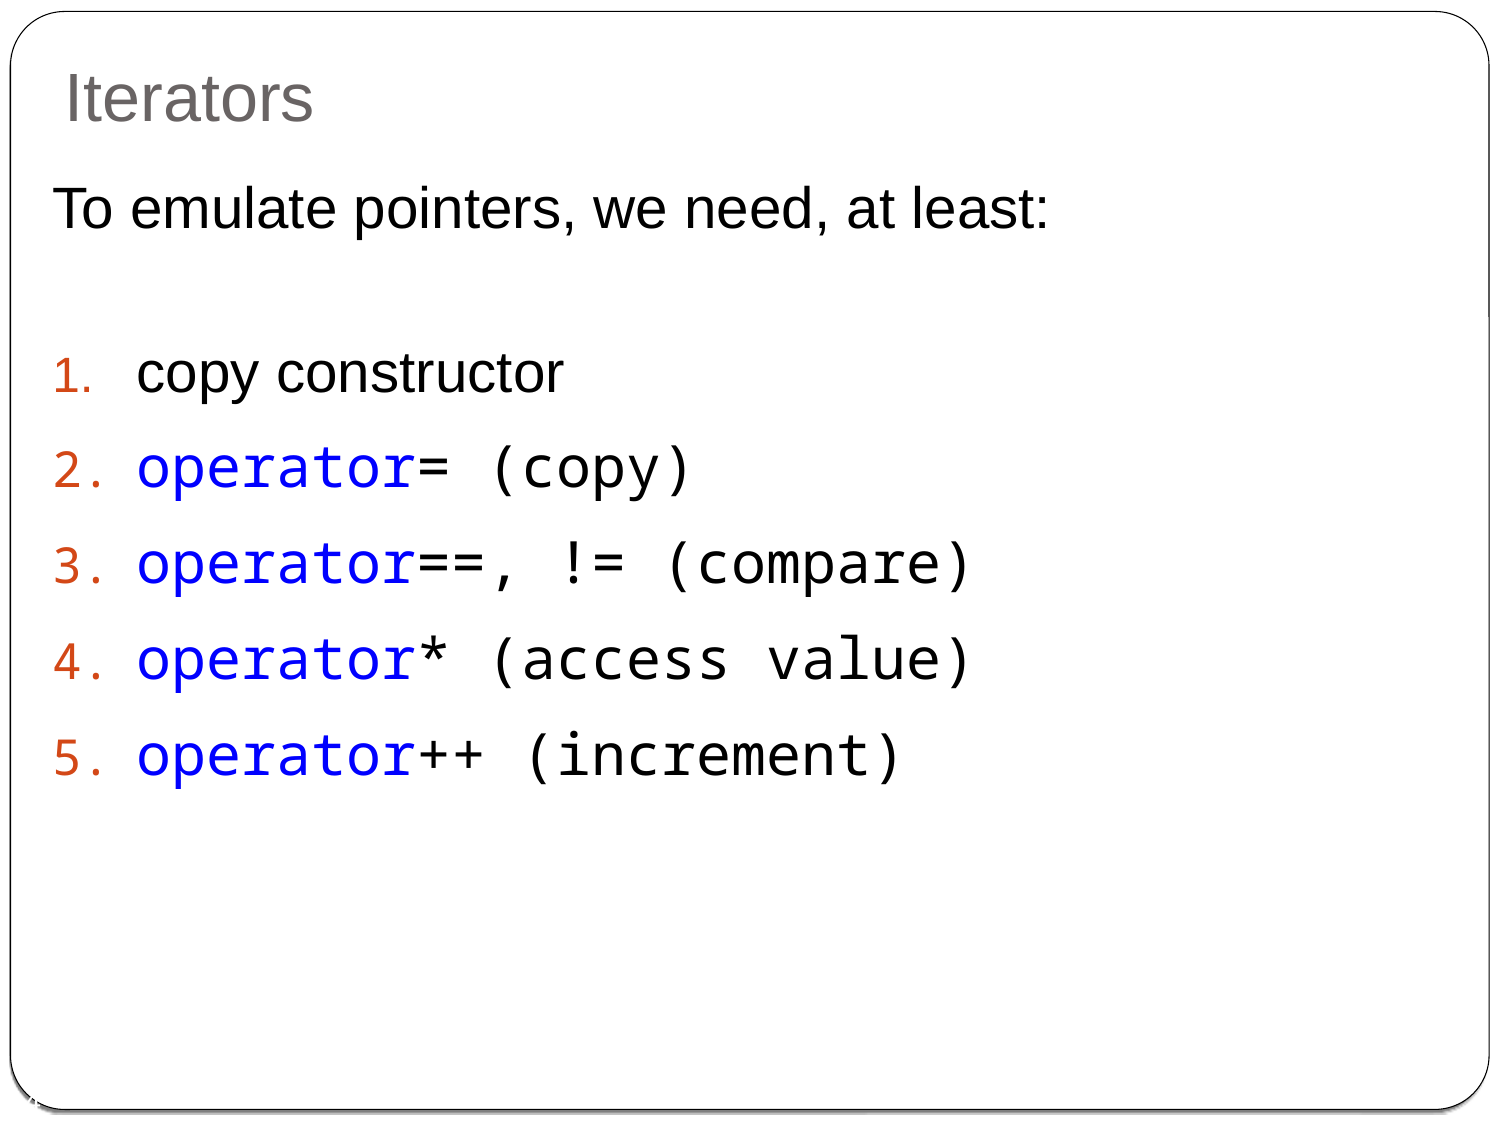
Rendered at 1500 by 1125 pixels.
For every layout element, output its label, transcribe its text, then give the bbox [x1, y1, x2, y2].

list To emulate pointers, we need, at least: copy constructor operator= (copy) operator==, != (compare) operator* (access value) operator++ (increment) [37, 162, 1463, 1088]
slide_number <number> [0, 1074, 50, 1125]
title Iterators [50, 45, 1450, 150]
